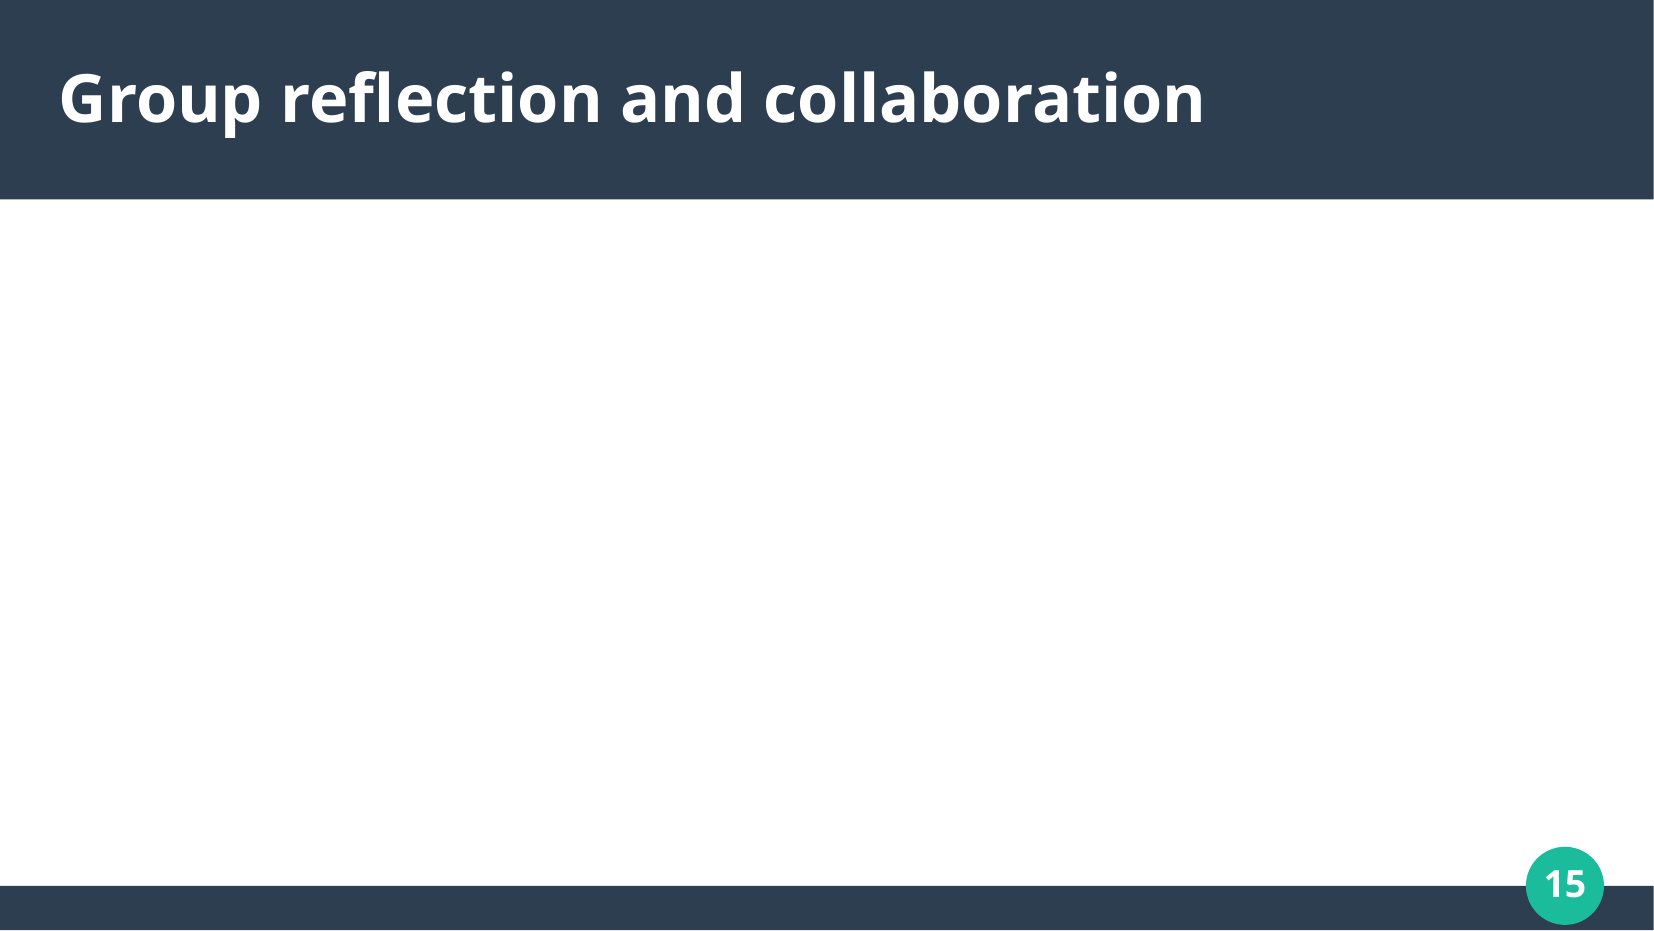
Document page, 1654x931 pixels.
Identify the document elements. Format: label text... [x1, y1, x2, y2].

text_box [1505, 848, 1625, 923]
title Group reflection and collaboration [59, 37, 1595, 155]
